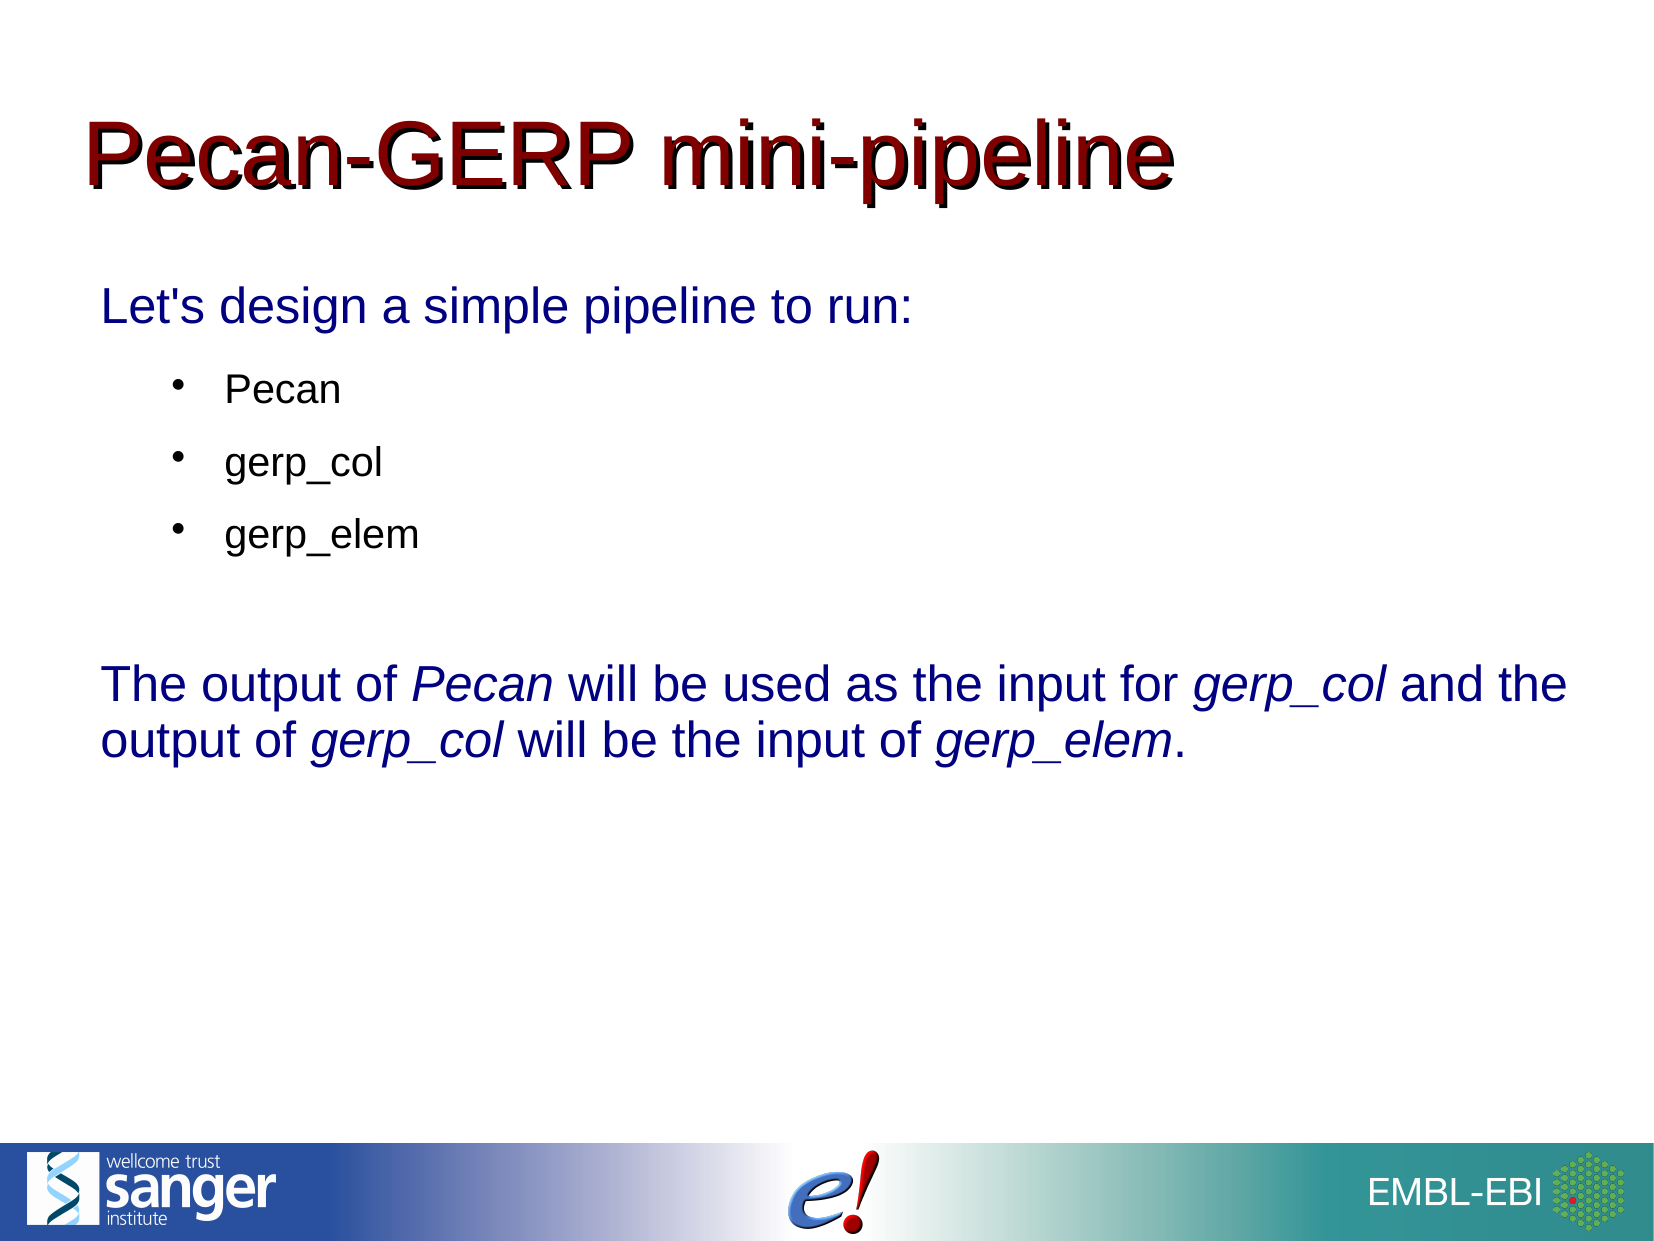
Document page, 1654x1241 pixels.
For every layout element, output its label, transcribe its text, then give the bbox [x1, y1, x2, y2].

list Let's design a simple pipeline to run: Pecan gerp_col gerp_elem The output of Pecan will be used as the input for gerp_col and the output of gerp_col will be the input of gerp_elem. [82, 277, 1576, 1081]
picture [0, 1143, 1654, 1241]
title Pecan-GERP mini-pipeline [82, 49, 1571, 257]
